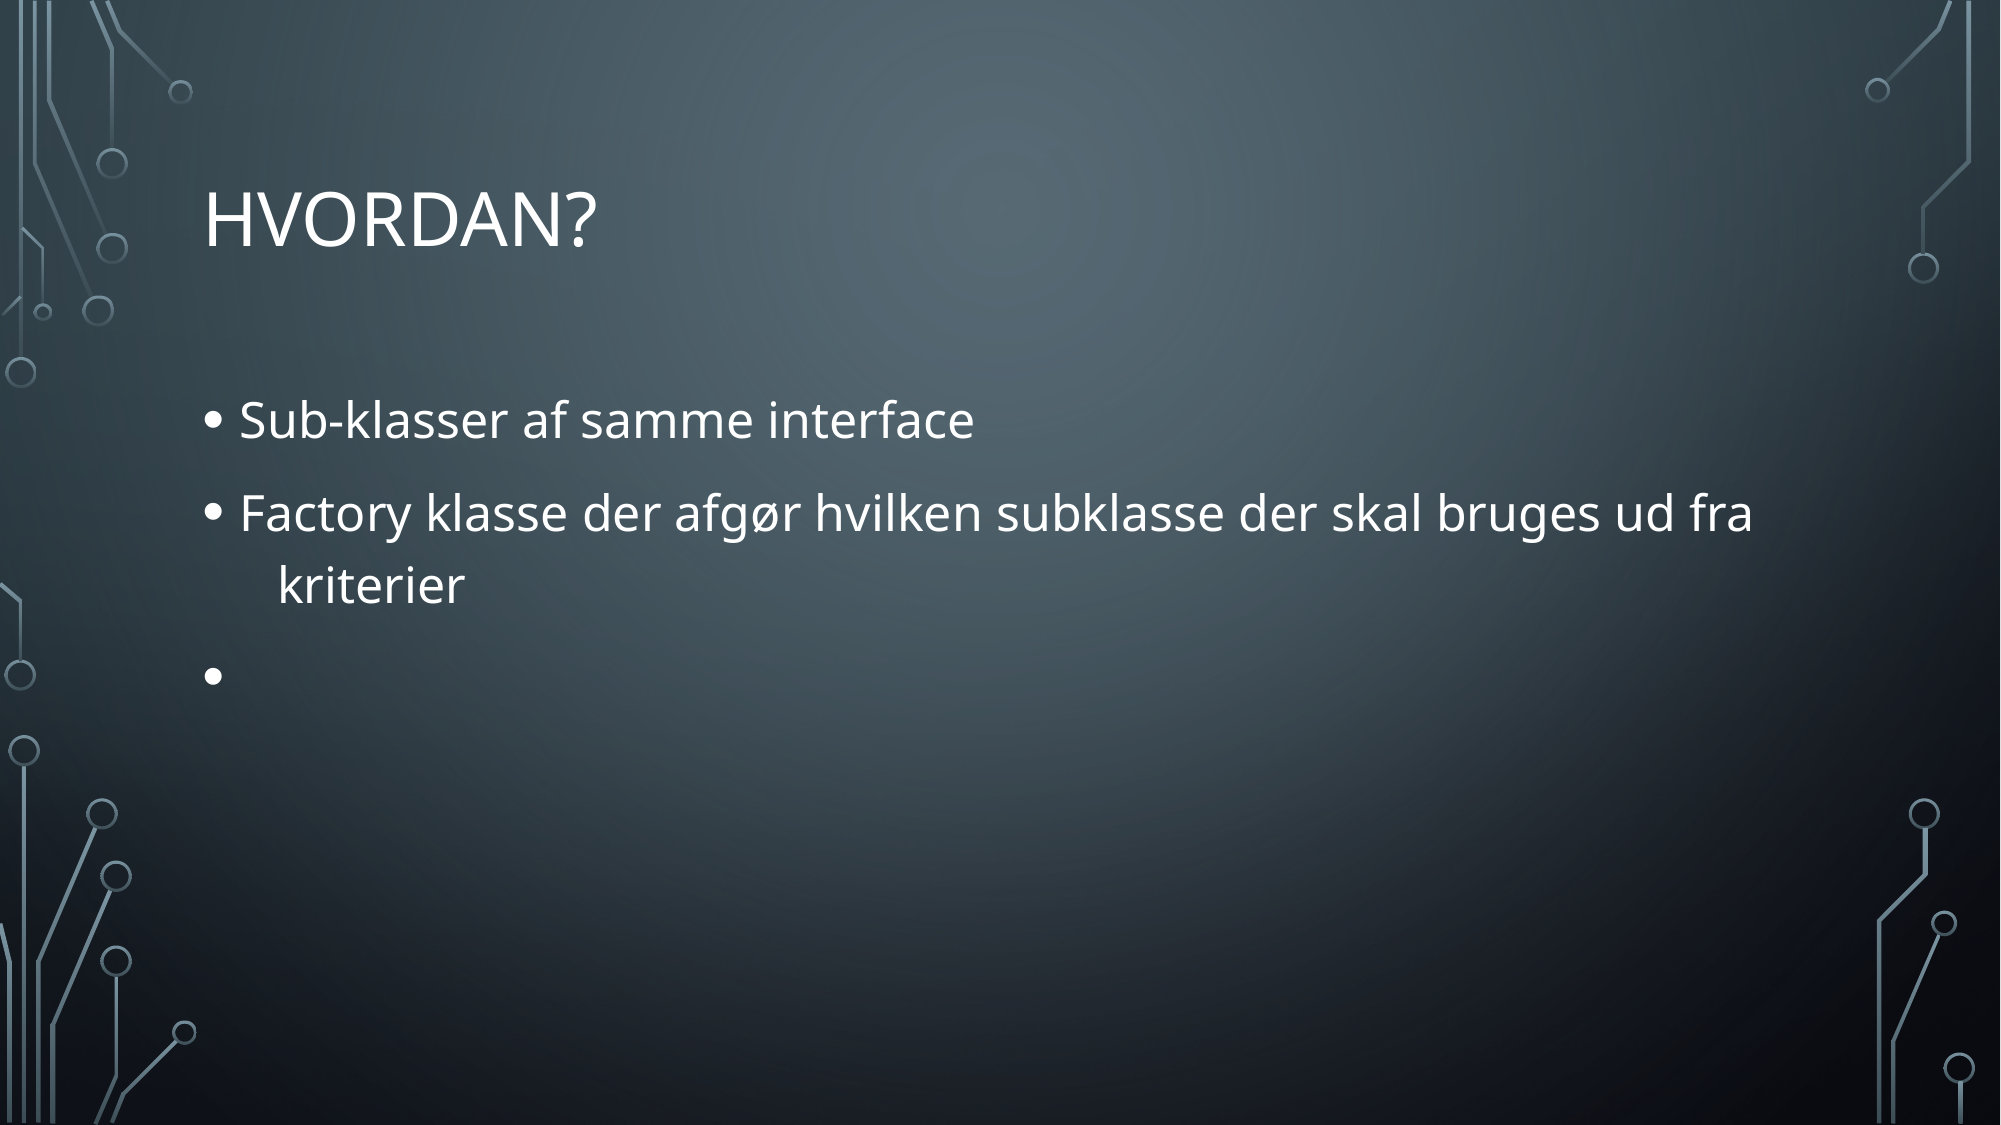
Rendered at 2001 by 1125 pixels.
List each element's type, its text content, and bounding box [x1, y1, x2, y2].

title Hvordan? [187, 101, 1813, 344]
list Sub-klasser af samme interface Factory klasse der afgør hvilken subklasse der skal bruges ud fra kriterier [187, 369, 1813, 951]
